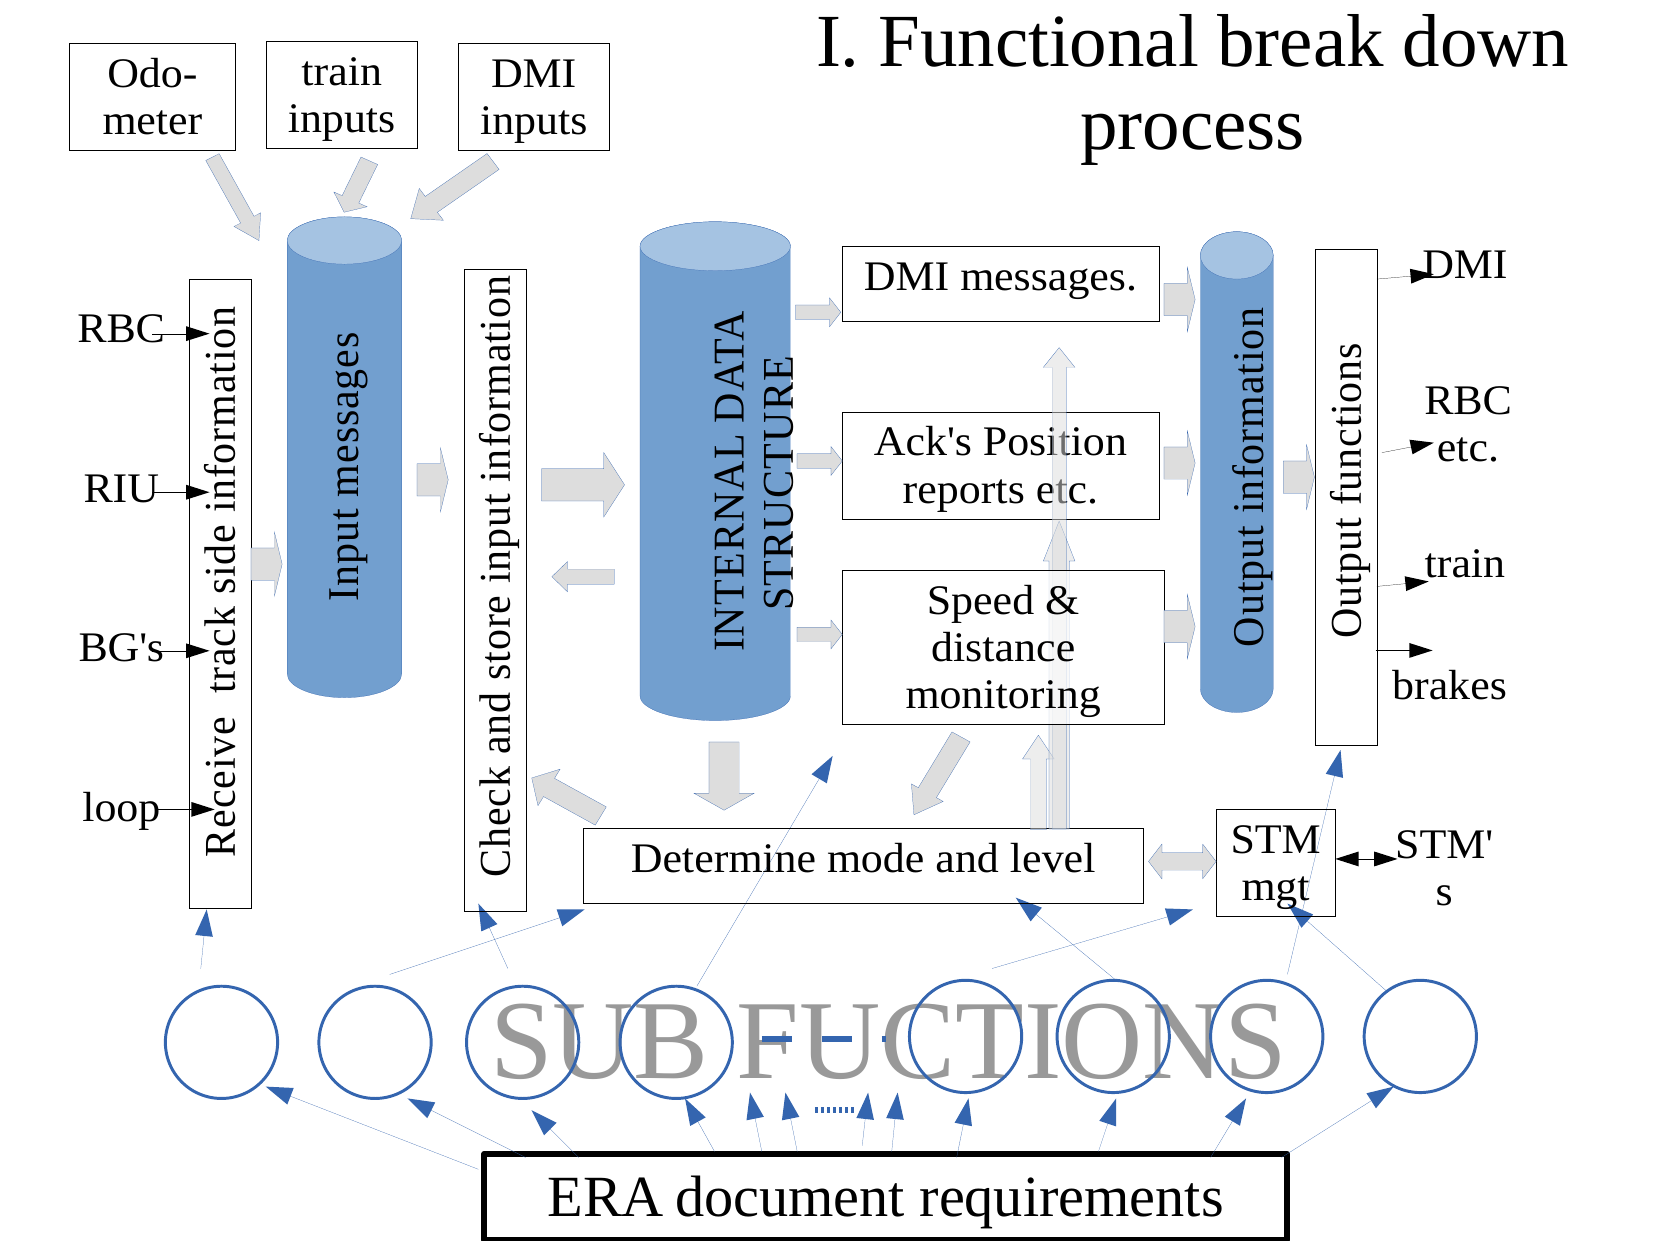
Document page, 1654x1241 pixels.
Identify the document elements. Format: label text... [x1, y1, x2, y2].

text_box ERA document requirements [484, 1153, 1288, 1241]
text_box [620, 986, 733, 1099]
text_box [909, 980, 1022, 1093]
text_box SUB FUCTIONS [1357, 970, 1565, 1111]
text_box [1210, 980, 1323, 1093]
text_box [1364, 980, 1477, 1093]
picture [59, 41, 1548, 922]
text_box [1057, 980, 1170, 1093]
text_box [466, 986, 579, 1099]
text_box [165, 986, 278, 1099]
text_box SUB FUCTIONS [212, 970, 1392, 1111]
title I. Functional break down process [755, 0, 1630, 166]
text_box [318, 986, 432, 1099]
